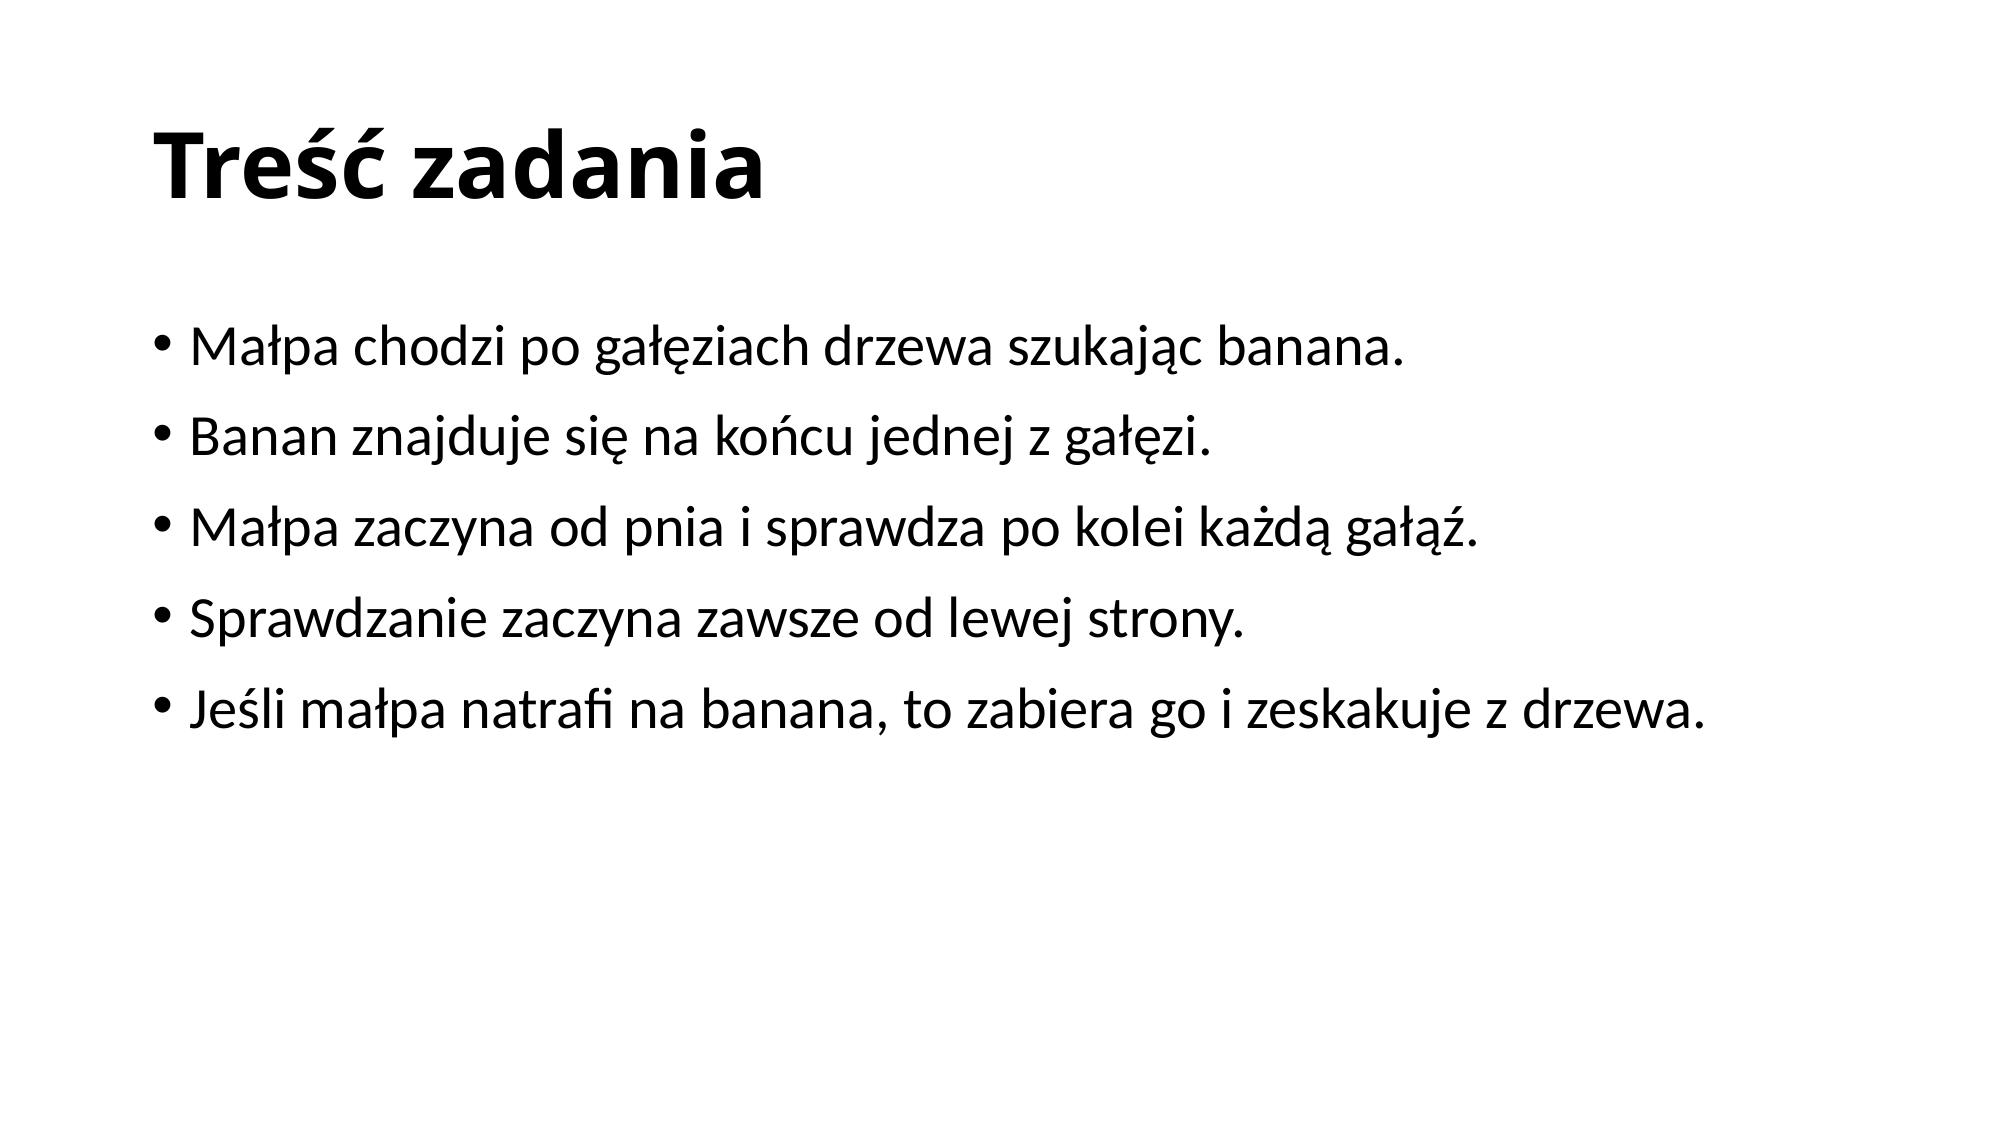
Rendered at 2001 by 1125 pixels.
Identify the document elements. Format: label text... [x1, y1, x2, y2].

list Małpa chodzi po gałęziach drzewa szukając banana. Banan znajduje się na końcu jednej z gałęzi. Małpa zaczyna od pnia i sprawdza po kolei każdą gałąź. Sprawdzanie zaczyna zawsze od lewej strony. Jeśli małpa natrafi na banana, to zabiera go i zeskakuje z drzewa. [137, 299, 1863, 1014]
title Treść zadania [137, 59, 1863, 278]
